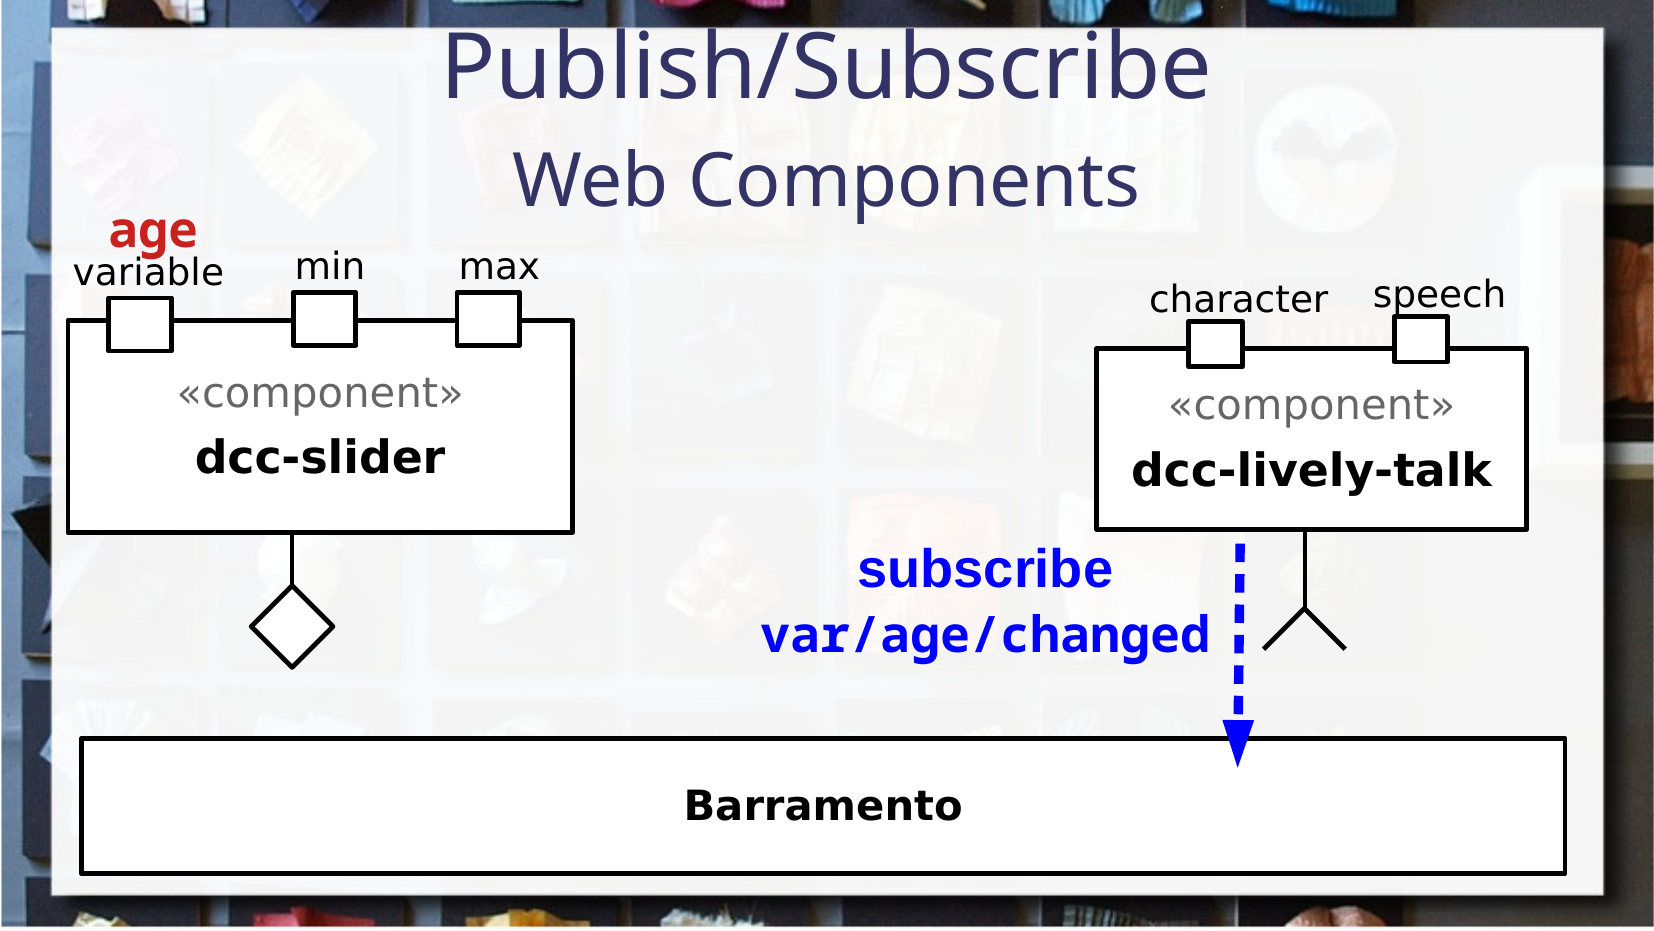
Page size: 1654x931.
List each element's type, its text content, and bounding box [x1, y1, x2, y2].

text_box min [279, 237, 381, 296]
text_box age [94, 186, 214, 252]
title Publish/Subscribe Web Components [82, 17, 1571, 212]
text_box «component» dcc-slider [67, 320, 573, 533]
picture [0, 0, 1654, 931]
text_box [293, 296, 356, 346]
text_box [1394, 325, 1448, 362]
text_box [108, 302, 172, 352]
text_box [457, 296, 520, 346]
text_box [251, 585, 333, 668]
text_box Barramento [81, 738, 1565, 874]
text_box speech [1358, 265, 1522, 325]
text_box «component» dcc-lively-talk [1096, 348, 1527, 530]
text_box [1188, 329, 1243, 367]
text_box variable [57, 242, 240, 302]
text_box subscribe var/age/changed [745, 531, 1241, 679]
text_box character [1134, 270, 1344, 329]
text_box max [443, 237, 556, 296]
